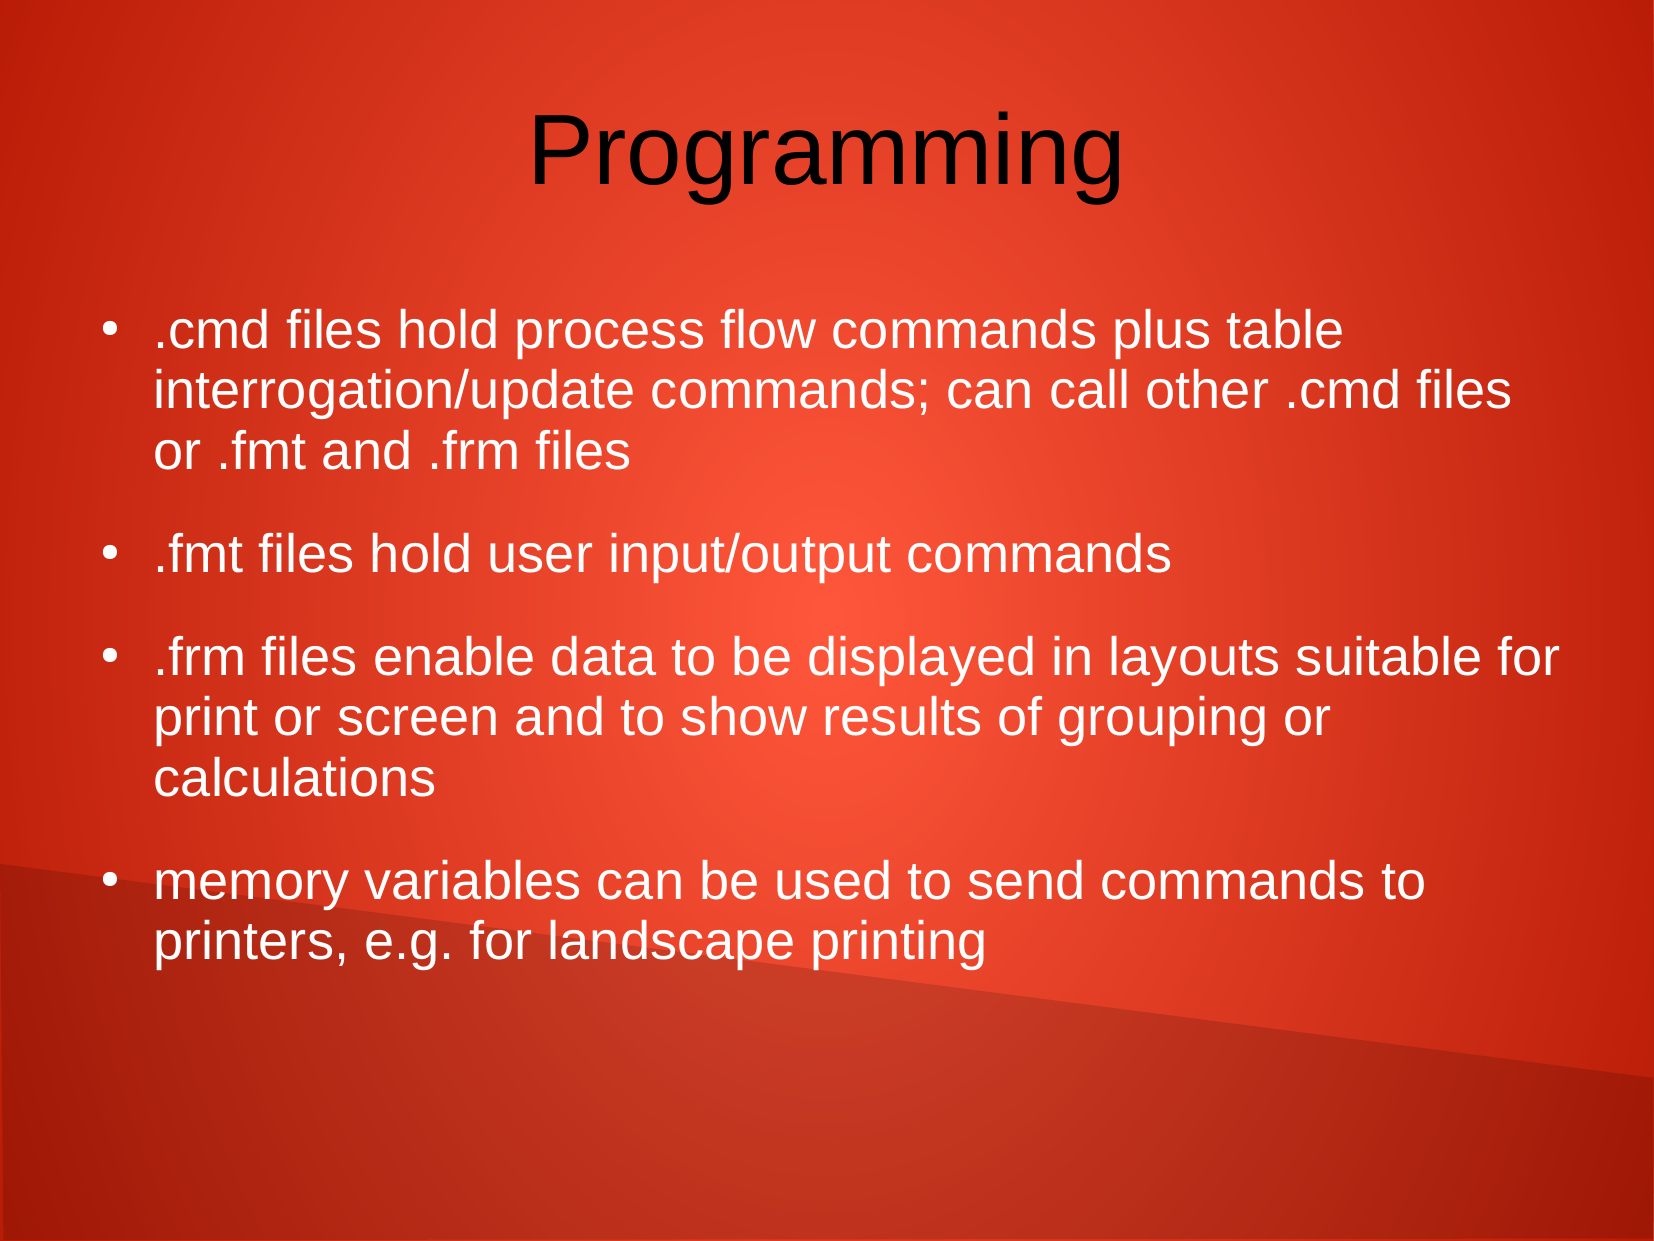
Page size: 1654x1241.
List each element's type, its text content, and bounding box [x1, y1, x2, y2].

list .cmd files hold process flow commands plus table interrogation/update commands; can call other .cmd files or .fmt and .frm files .fmt files hold user input/output commands .frm files enable data to be displayed in layouts suitable for print or screen and to show results of grouping or calculations memory variables can be used to send commands to printers, e.g. for landscape printing [82, 299, 1571, 1146]
title Programming [82, 47, 1571, 252]
